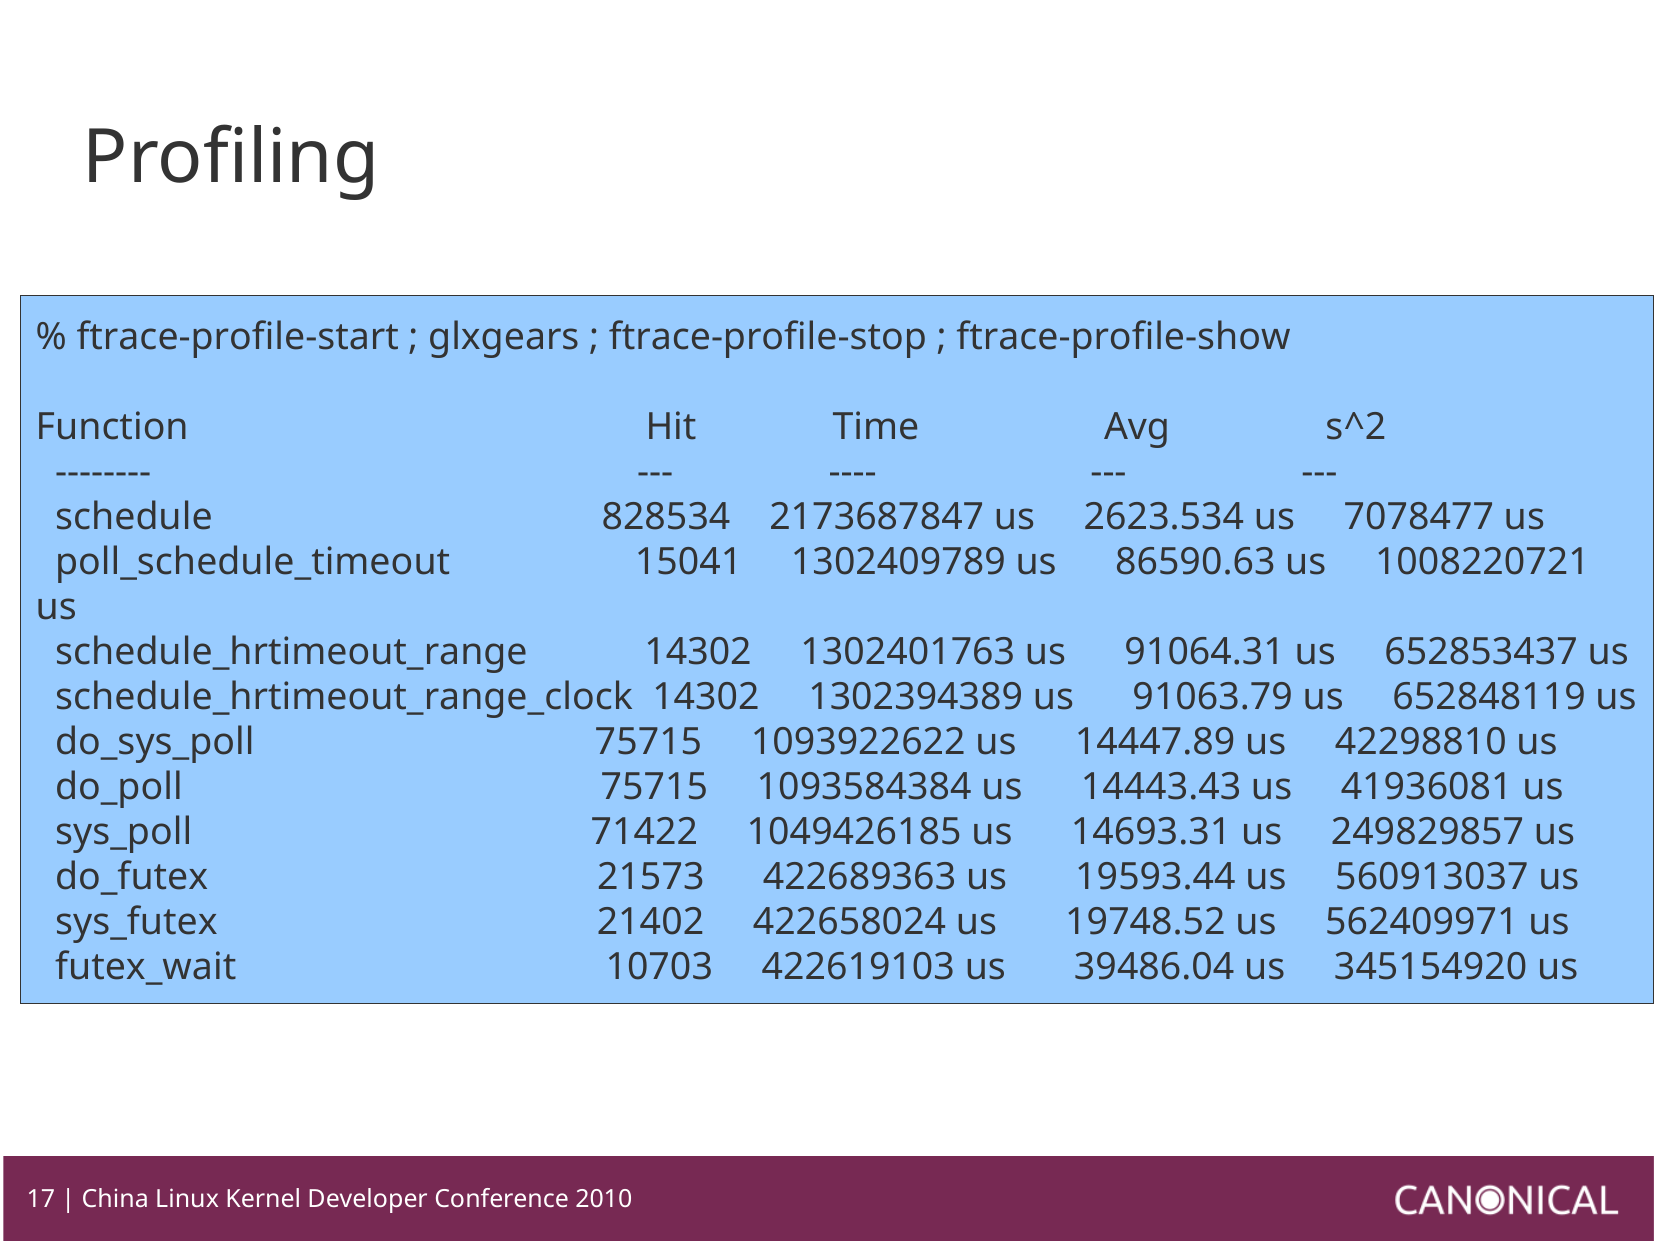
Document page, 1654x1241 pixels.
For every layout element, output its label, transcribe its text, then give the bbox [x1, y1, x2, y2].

picture [3, 1156, 1654, 1241]
title Profiling [82, 56, 1571, 249]
text_box % ftrace-profile-start ; glxgears ; ftrace-profile-stop ; ftrace-profile-show Function Hit Time Avg s^2 -------- --- ---- --- --- schedule 828534 2173687847 us 2623.534 us 7078477 us poll_schedule_timeout 15041 1302409789 us 86590.63 us 1008220721 us schedule_hrtimeout_range 14302 1302401763 us 91064.31 us 652853437 us schedule_hrtimeout_range_clock 14302 1302394389 us 91063.79 us 652848119 us do_sys_poll 75715 1093922622 us 14447.89 us 42298810 us do_poll 75715 1093584384 us 14443.43 us 41936081 us sys_poll 71422 1049426185 us 14693.31 us 249829857 us do_futex 21573 422689363 us 19593.44 us 560913037 us sys_futex 21402 422658024 us 19748.52 us 562409971 us futex_wait 10703 422619103 us 39486.04 us 345154920 us [20, 295, 1654, 1004]
